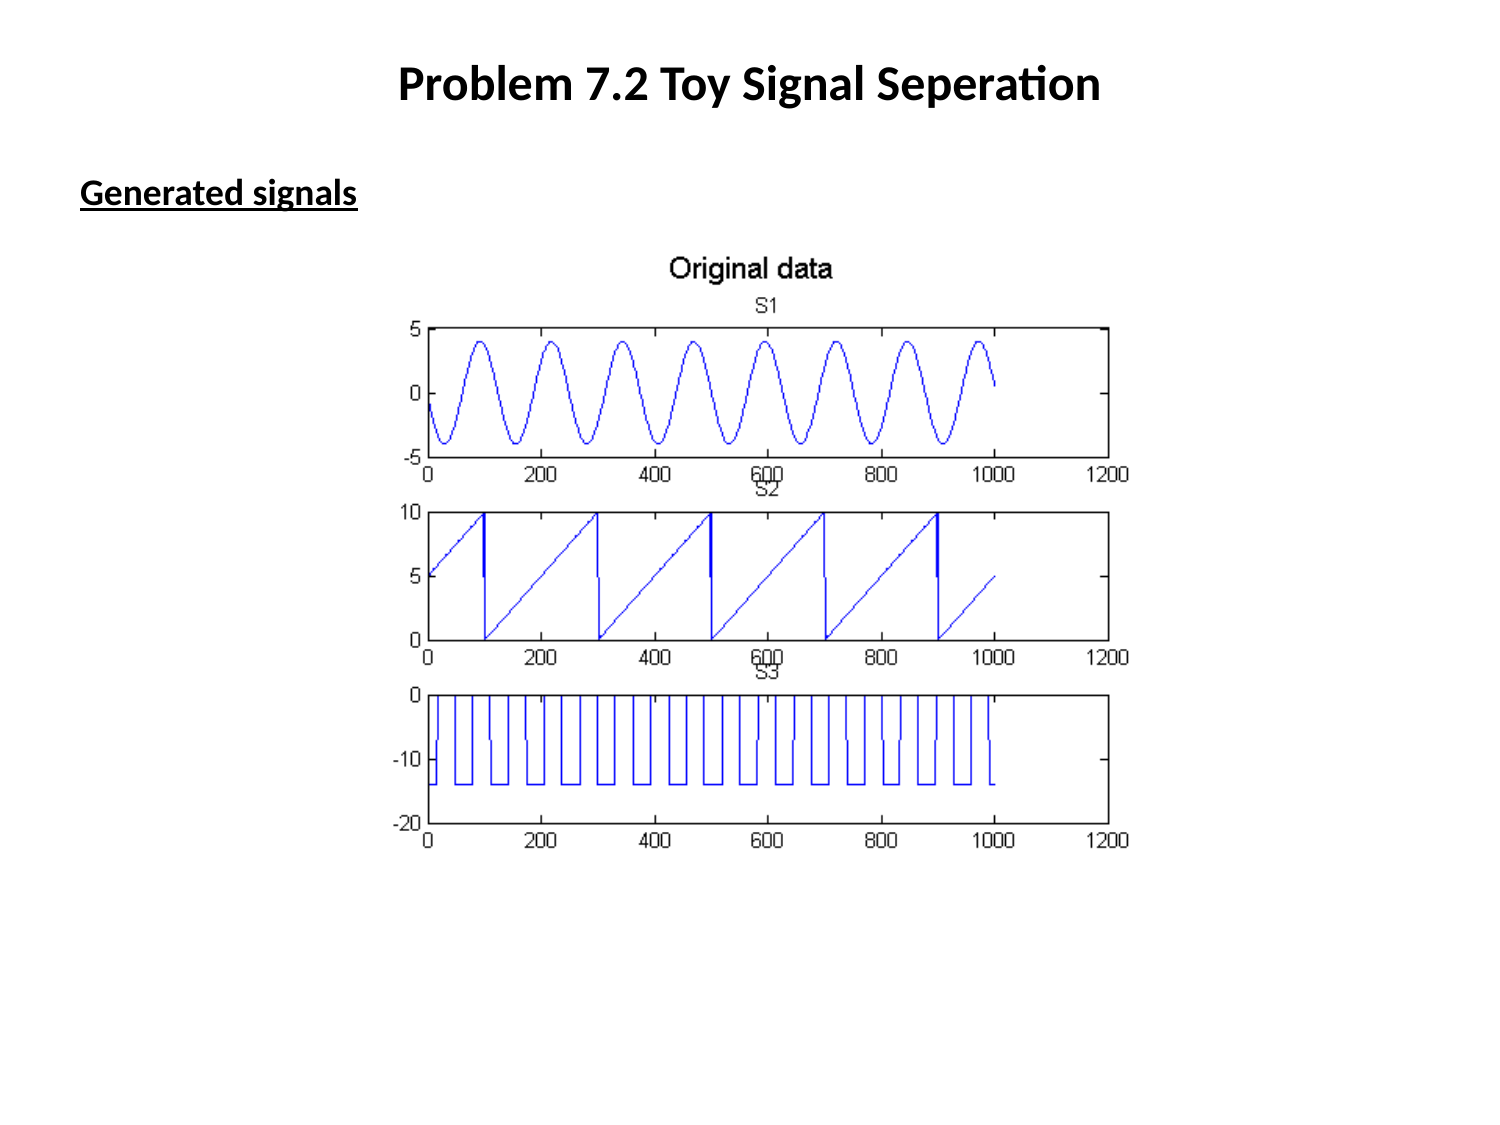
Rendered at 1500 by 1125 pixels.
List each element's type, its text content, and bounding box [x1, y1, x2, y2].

text_box Generated signals [64, 160, 480, 221]
picture [314, 235, 1191, 892]
text_box Problem 7.2 Toy Signal Seperation [0, 42, 1500, 118]
